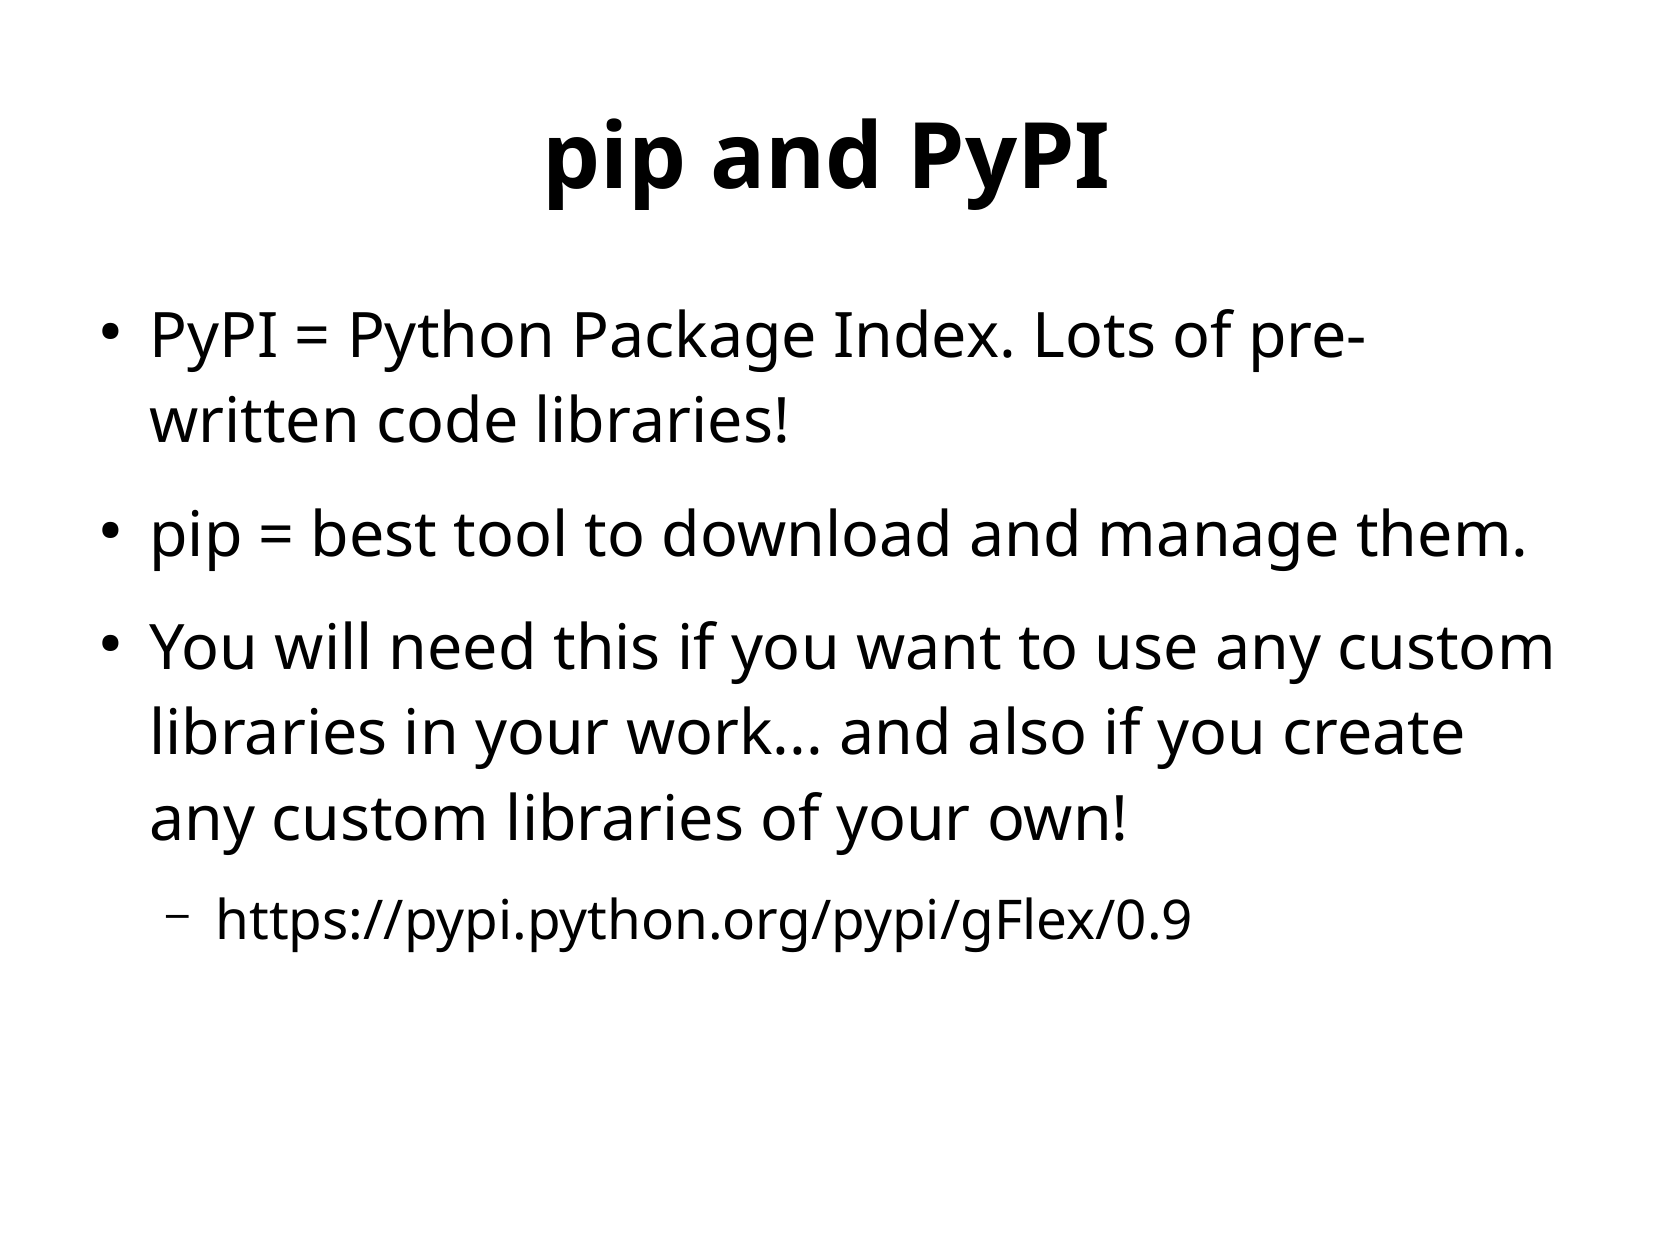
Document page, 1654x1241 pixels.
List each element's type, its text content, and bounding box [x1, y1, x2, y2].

title pip and PyPI [82, 49, 1571, 257]
list PyPI = Python Package Index. Lots of pre-written code libraries! pip = best tool to download and manage them. You will need this if you want to use any custom libraries in your work... and also if you create any custom libraries of your own! https://pypi.python.org/pypi/gFlex/0.9 [82, 290, 1571, 1010]
